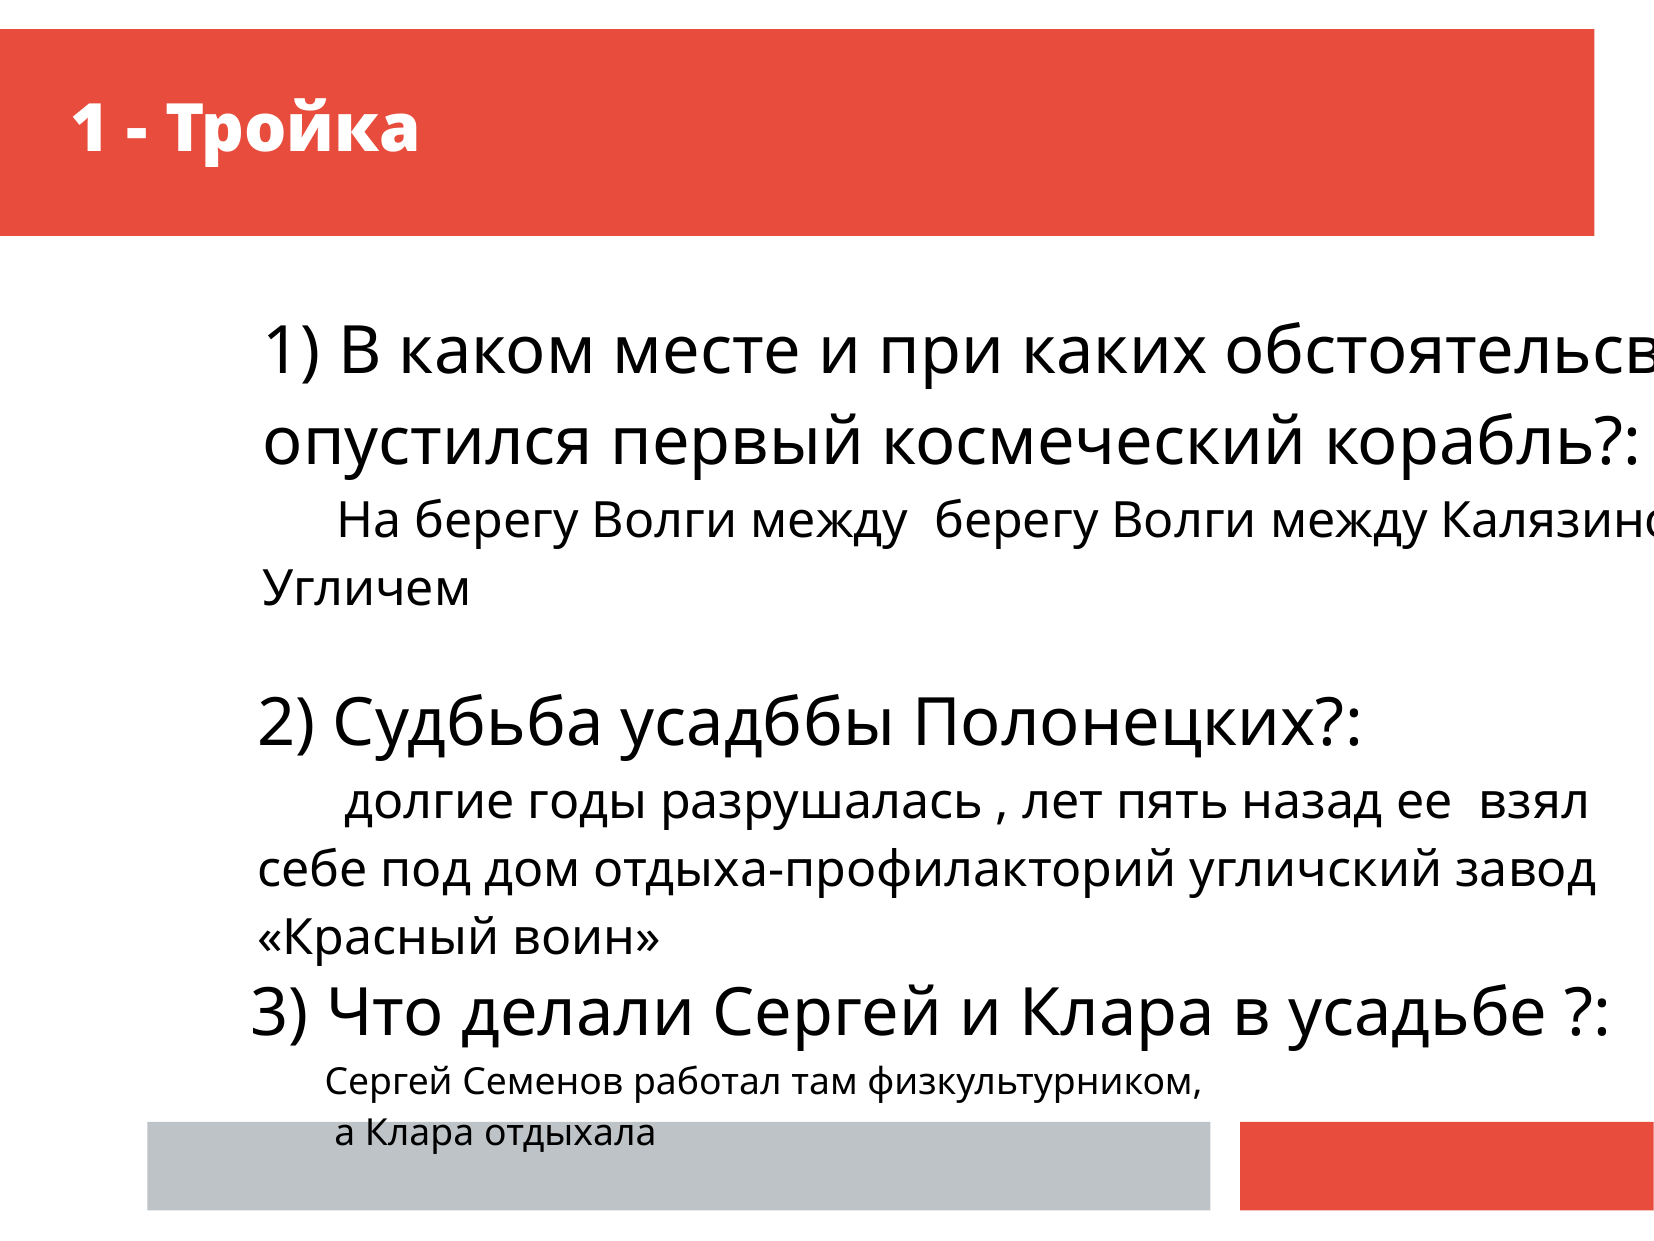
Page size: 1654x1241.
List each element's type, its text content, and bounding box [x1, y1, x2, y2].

text_box 2) Судбьба усадббы Полонецких?: долгие годы разрушалась , лет пять назад ее взял себе под дом отдыха-профилакторий угличский завод «Красный воин» [242, 666, 1654, 956]
text_box 3) Что делали Сергей и Клара в усадьбе ?: Сергей Семенов работал там физкультурником, а Клара отдыхала [236, 956, 1654, 1241]
title 1 - Тройка [70, 23, 922, 172]
text_box 1) В каком месте и при каких обстоятельсвах опустился первый космеческий корабль?: На берегу Волги между берегу Волги между Калязином и Угличем [248, 295, 1654, 666]
